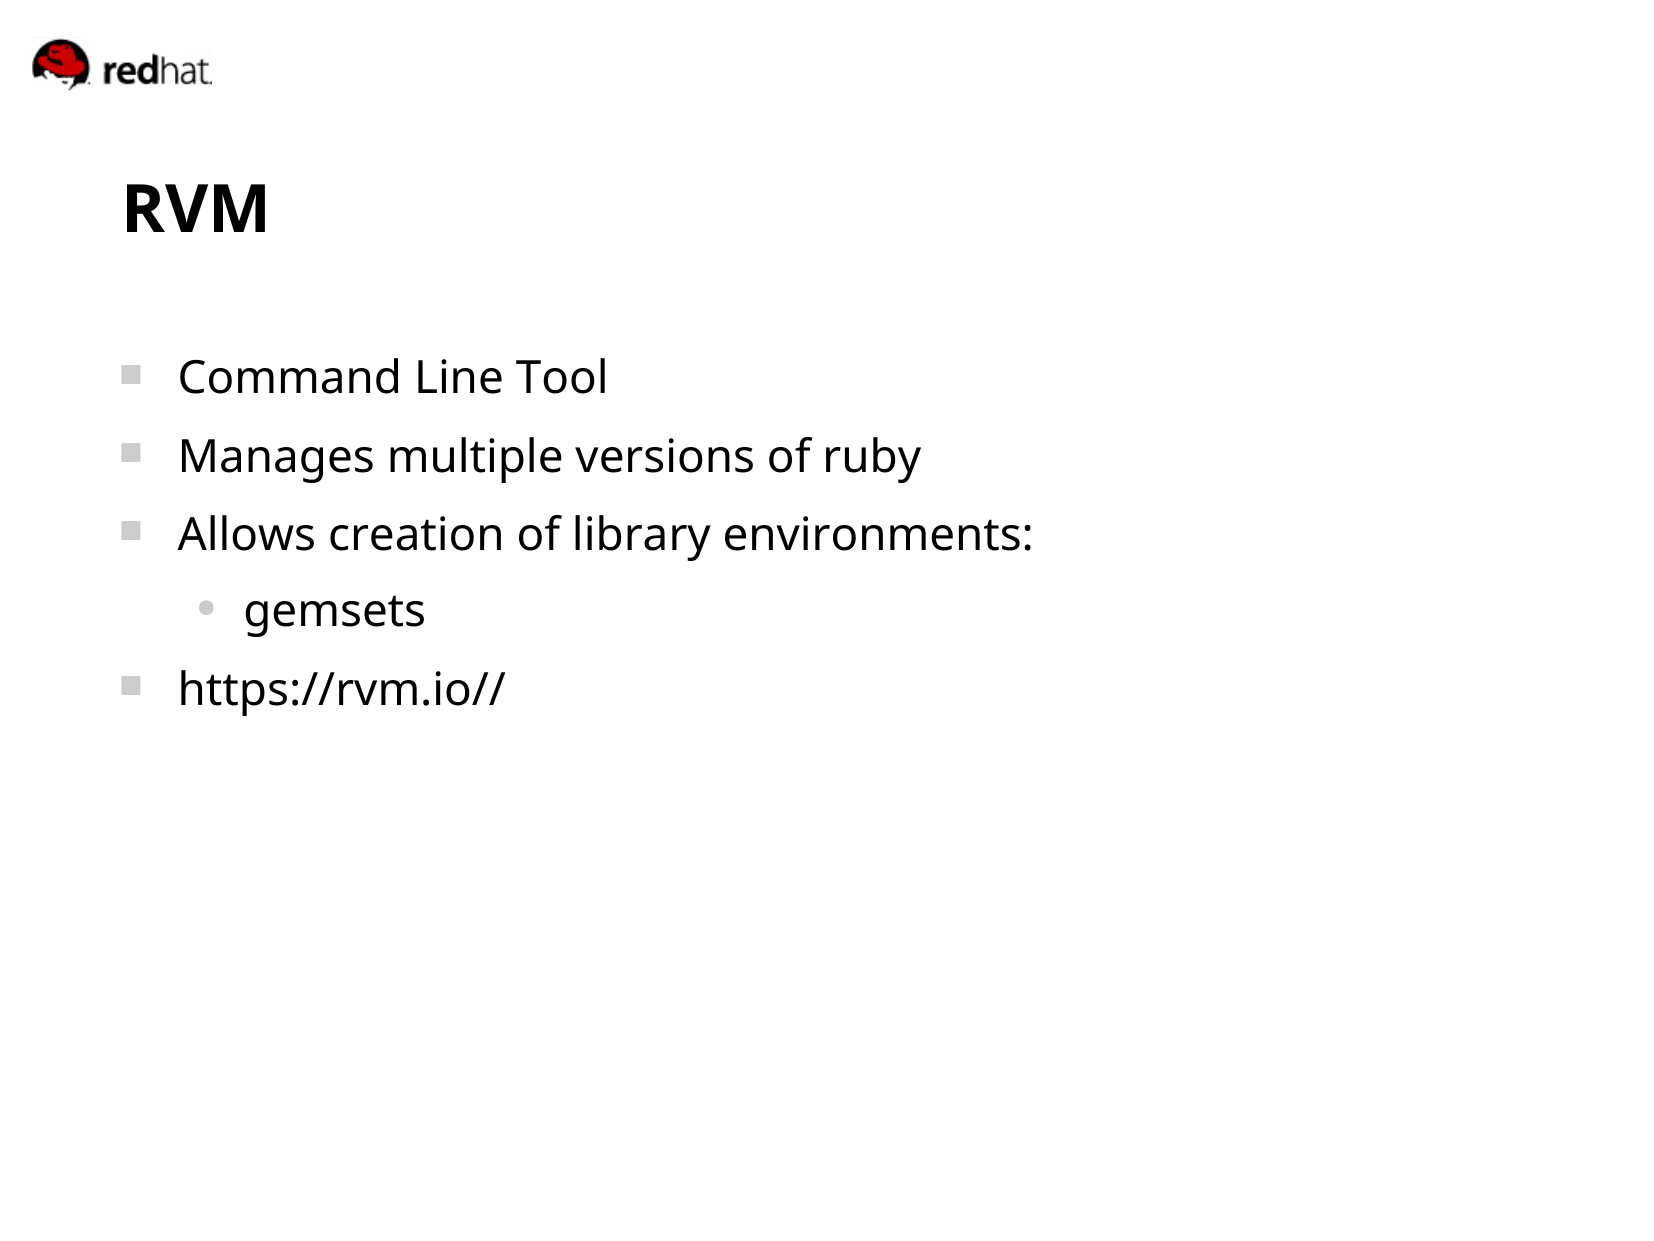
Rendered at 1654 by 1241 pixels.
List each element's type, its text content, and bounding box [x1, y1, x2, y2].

title RVM [121, 102, 1534, 310]
picture [31, 37, 212, 98]
list Command Line Tool Manages multiple versions of ruby Allows creation of library environments: gemsets https://rvm.io// [121, 344, 1534, 1127]
